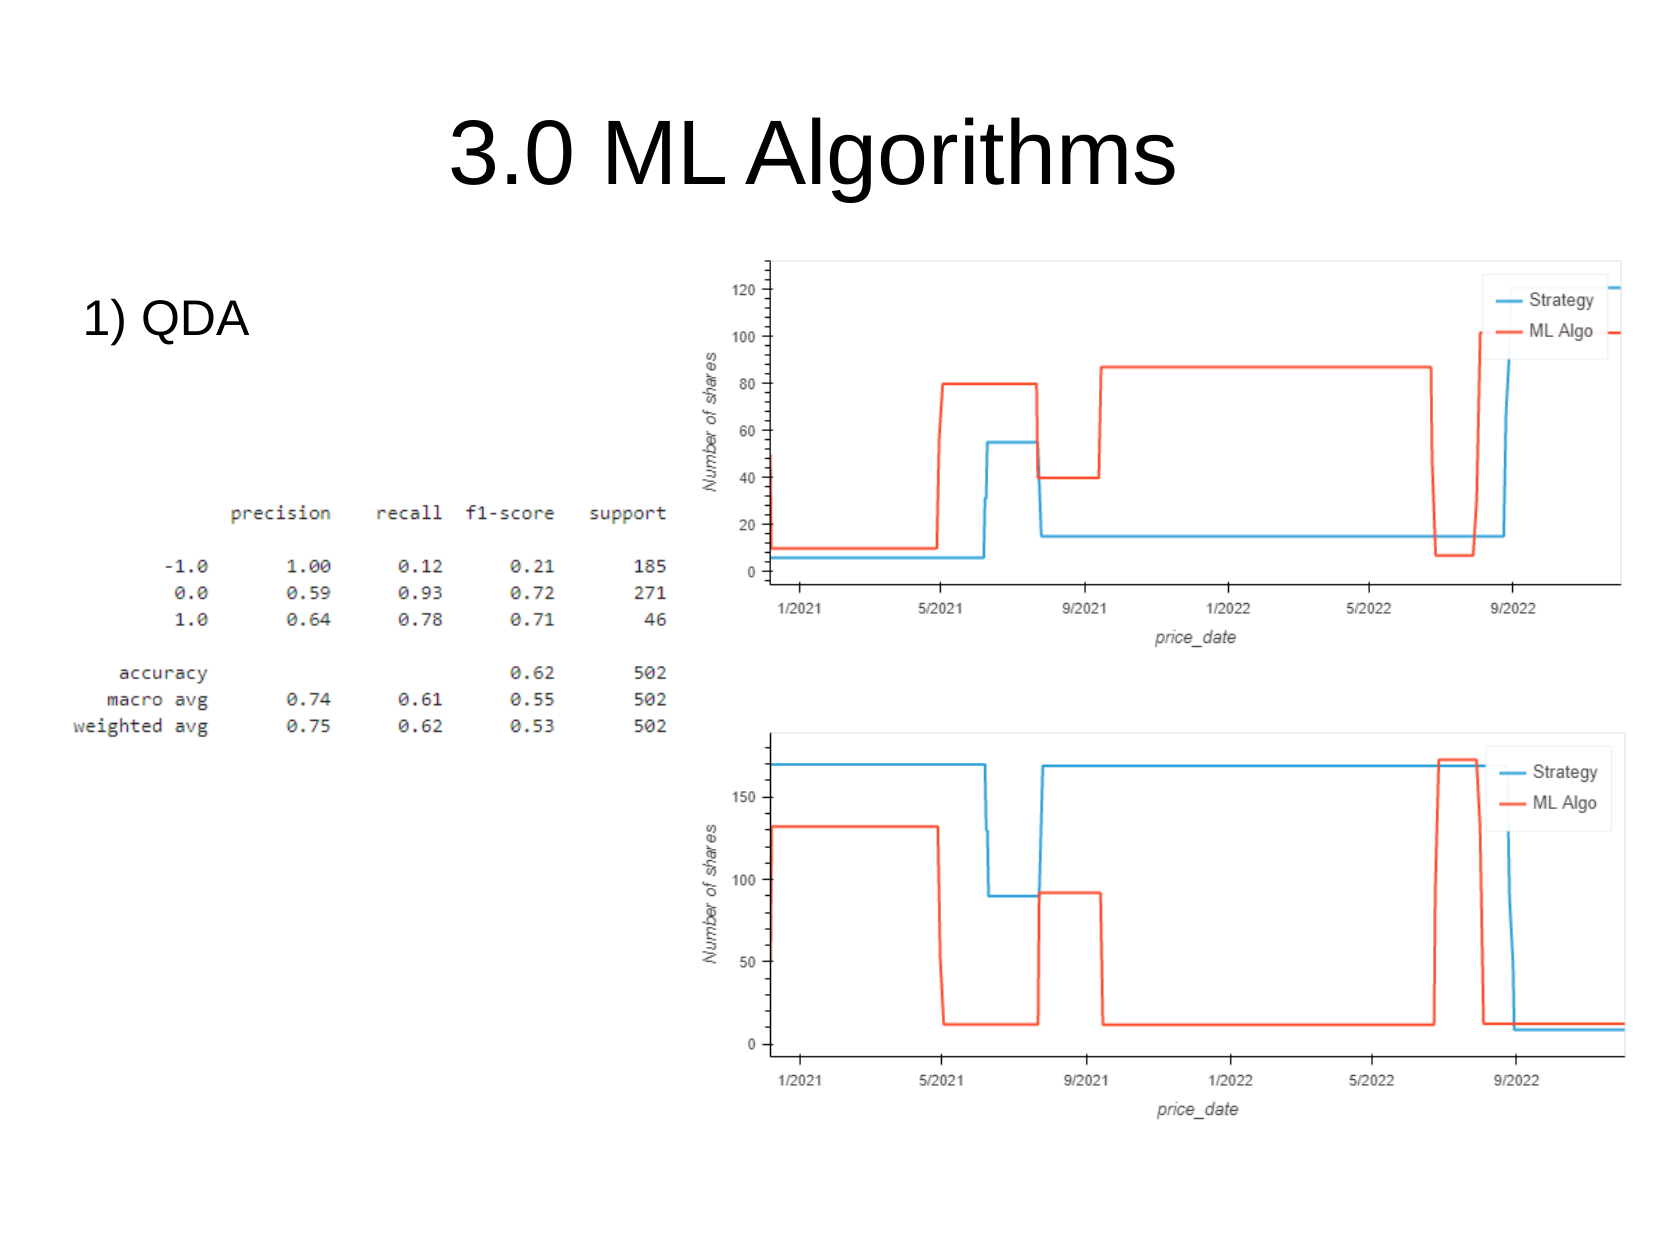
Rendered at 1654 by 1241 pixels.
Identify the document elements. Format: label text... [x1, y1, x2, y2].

picture [696, 719, 1638, 1123]
subtitle QDA [82, 290, 1571, 1109]
picture [33, 496, 686, 759]
title 3.0 ML Algorithms [82, 49, 1571, 257]
picture [696, 247, 1634, 650]
